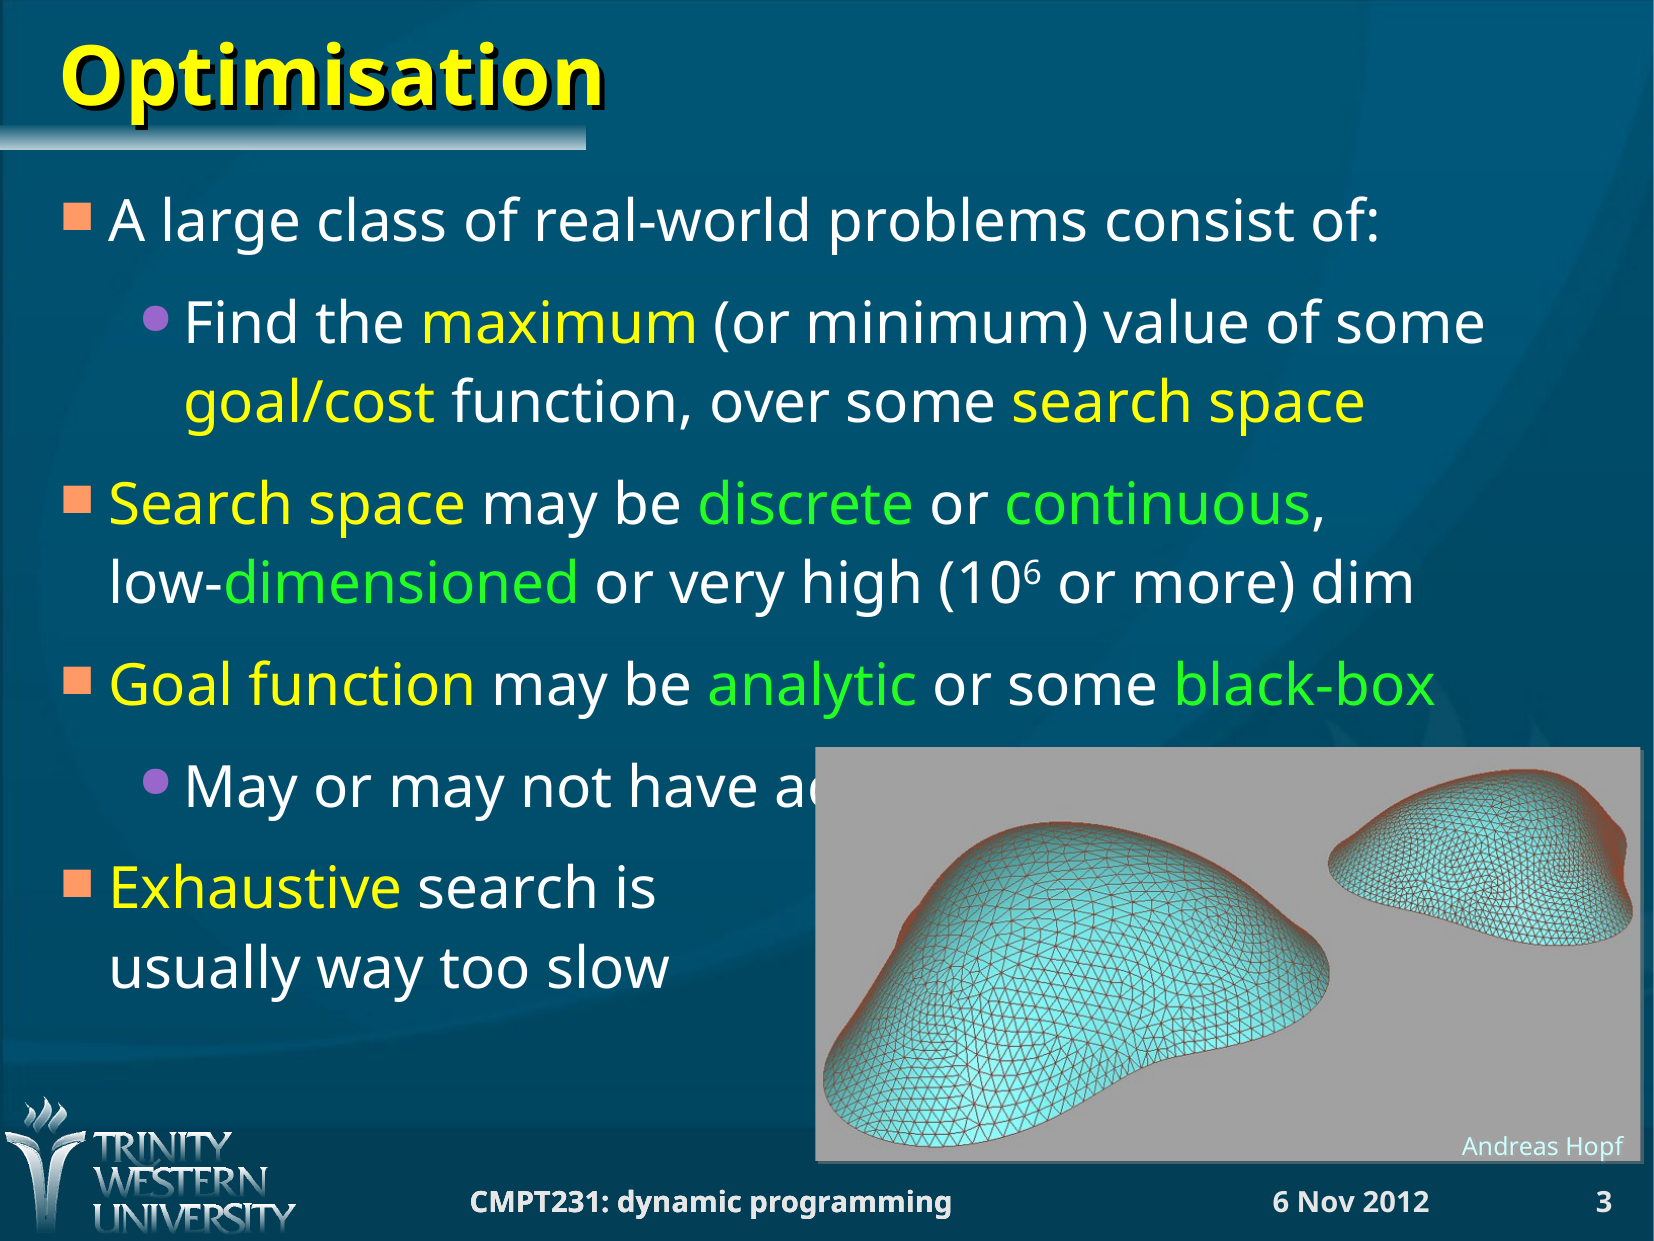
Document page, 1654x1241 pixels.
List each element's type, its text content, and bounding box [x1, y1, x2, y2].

picture [1644, 915, 1654, 926]
title Optimisation [59, 19, 1578, 127]
text_box Andreas Hopf [1447, 1123, 1647, 1168]
picture [1644, 931, 1654, 969]
picture [815, 747, 1641, 1161]
picture [38, 1227, 54, 1232]
list A large class of real-world problems consist of: Find the maximum (or minimum) value of some goal/cost function, over some search space Search space may be discrete or continuous, low-dimensioned or very high (106 or more) dim Goal function may be analytic or some black-box May or may not have accessible derivatives Exhaustive search is usually way too slow [63, 179, 1597, 1109]
